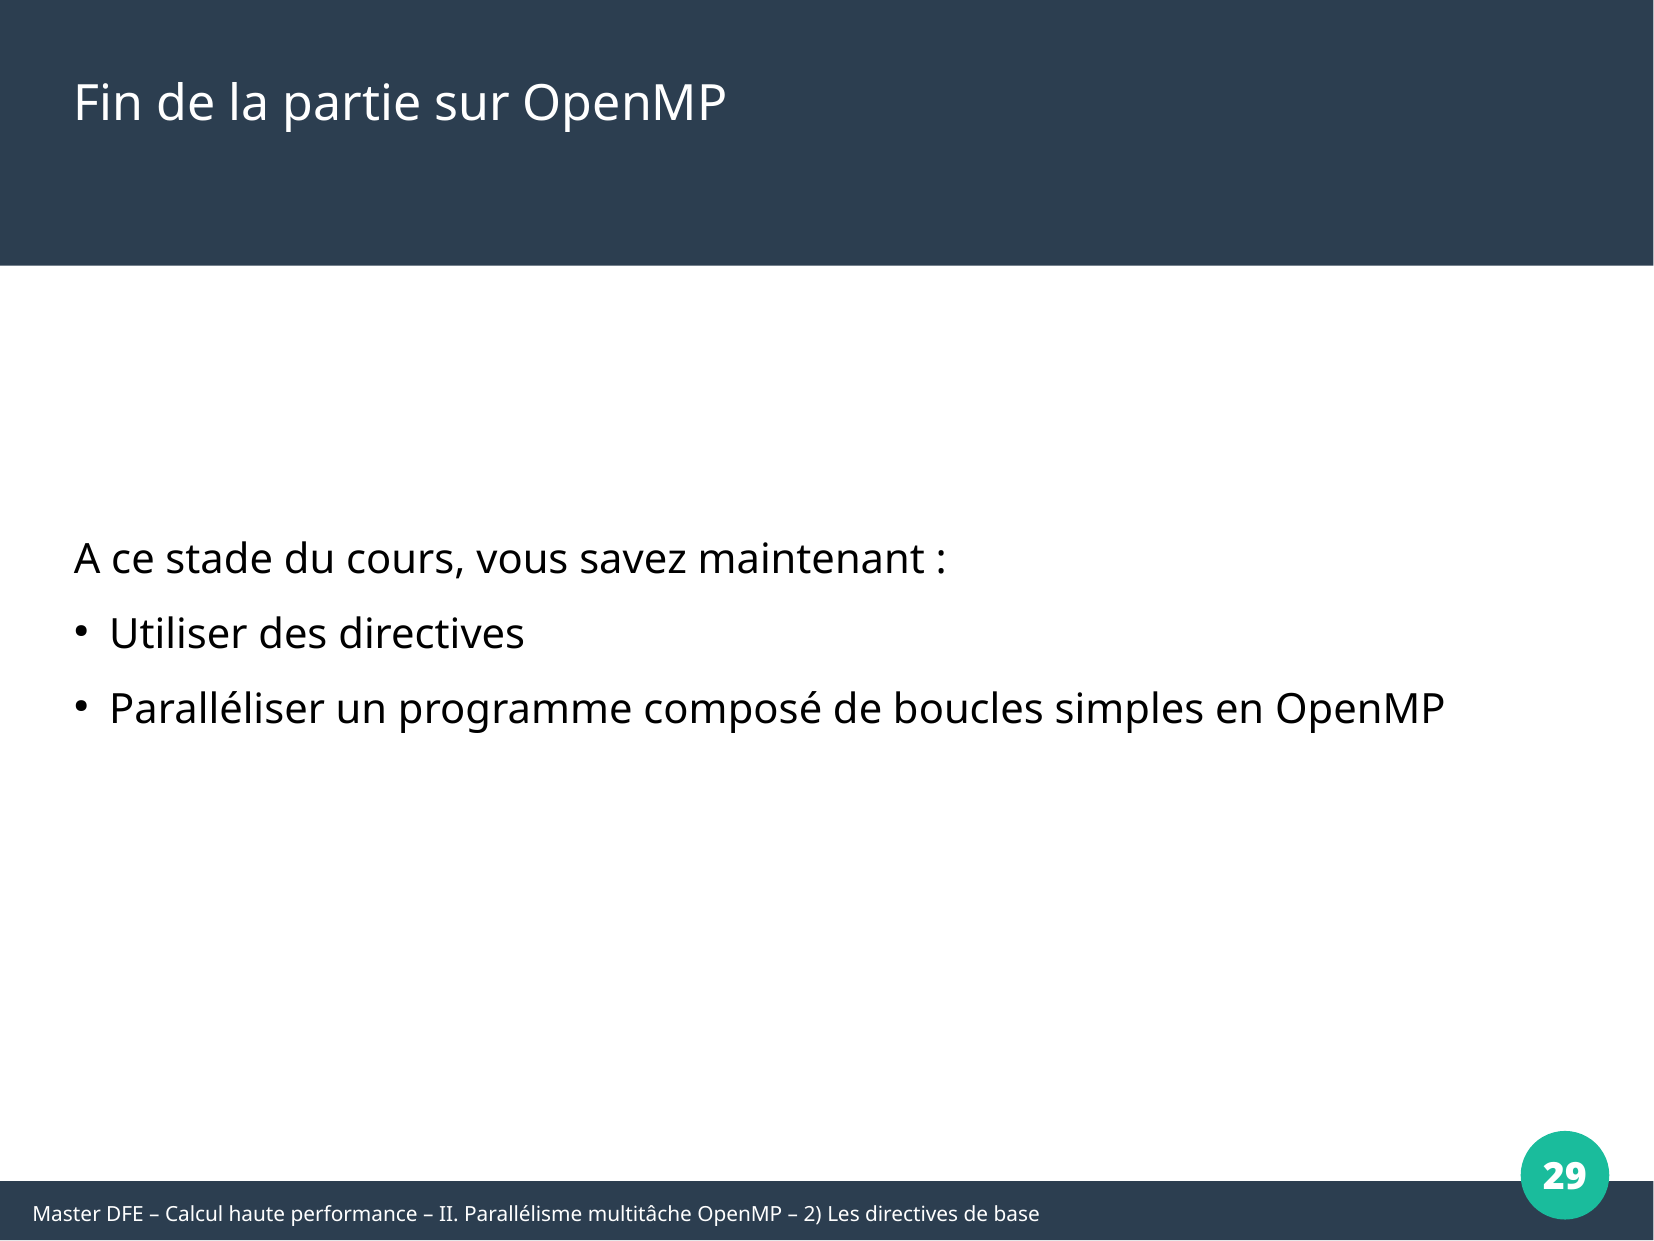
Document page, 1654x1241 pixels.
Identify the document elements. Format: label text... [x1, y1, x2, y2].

text_box Master DFE – Calcul haute performance – II. Parallélisme multitâche OpenMP – 2) Les directives de base [17, 1191, 1436, 1235]
text_box A ce stade du cours, vous savez maintenant : Utiliser des directives Paralléliser un programme composé de boucles simples en OpenMP [59, 521, 1619, 890]
text_box Fin de la partie sur OpenMP [59, 59, 1477, 187]
